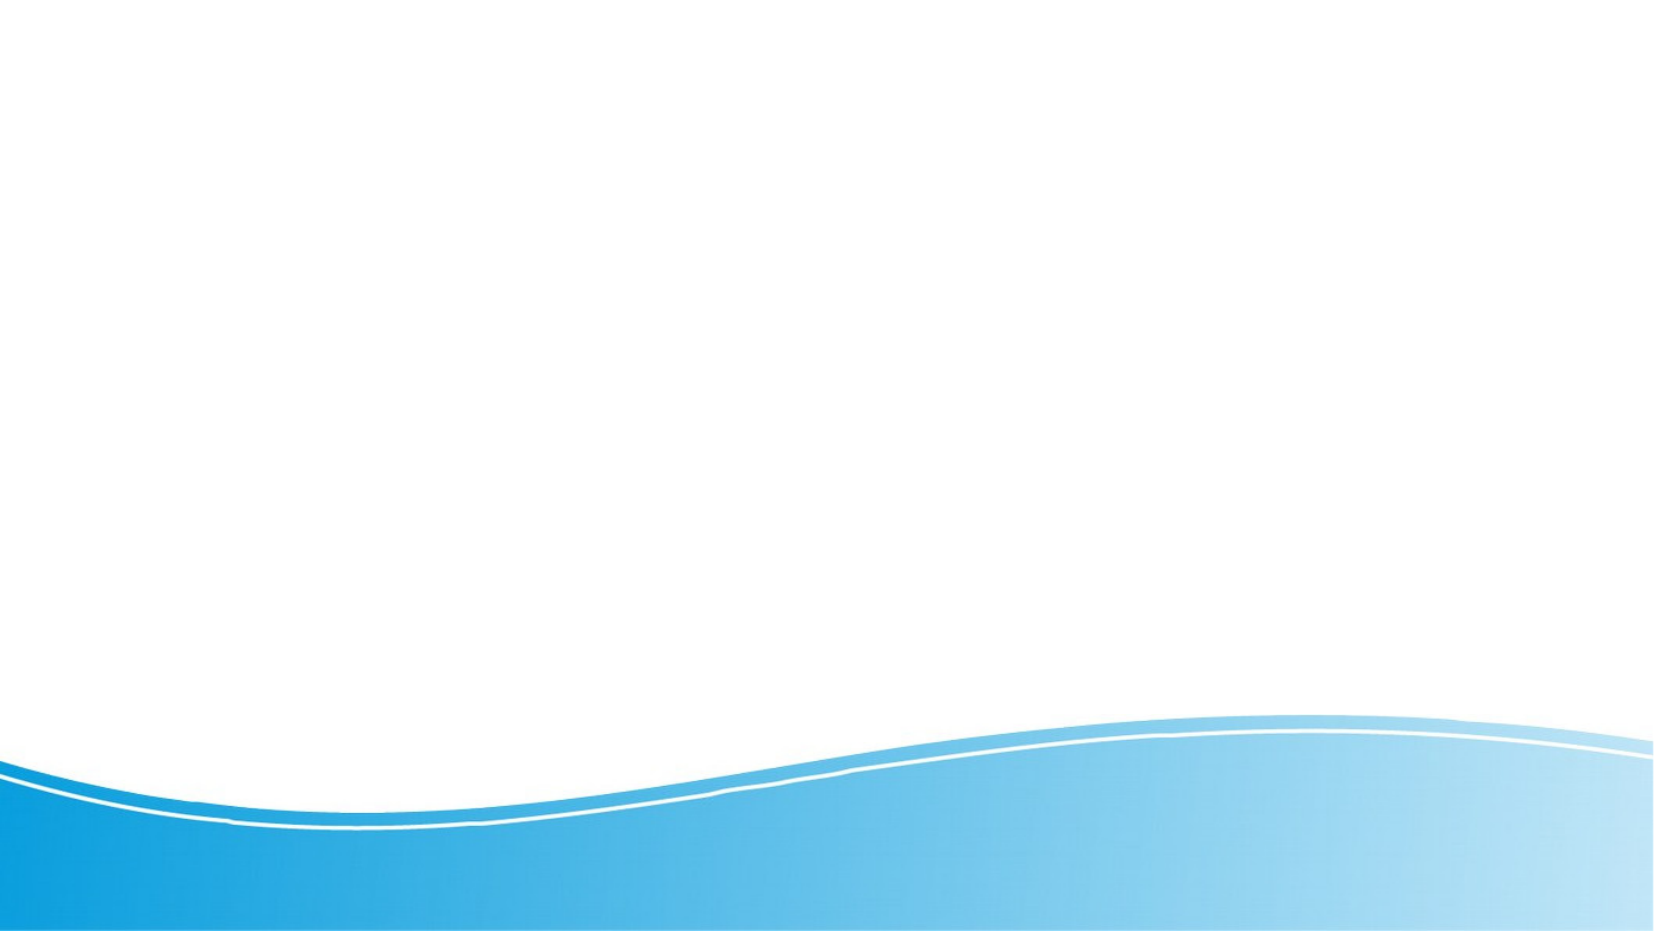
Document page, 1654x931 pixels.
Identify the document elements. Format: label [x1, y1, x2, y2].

picture [0, 714, 1654, 931]
